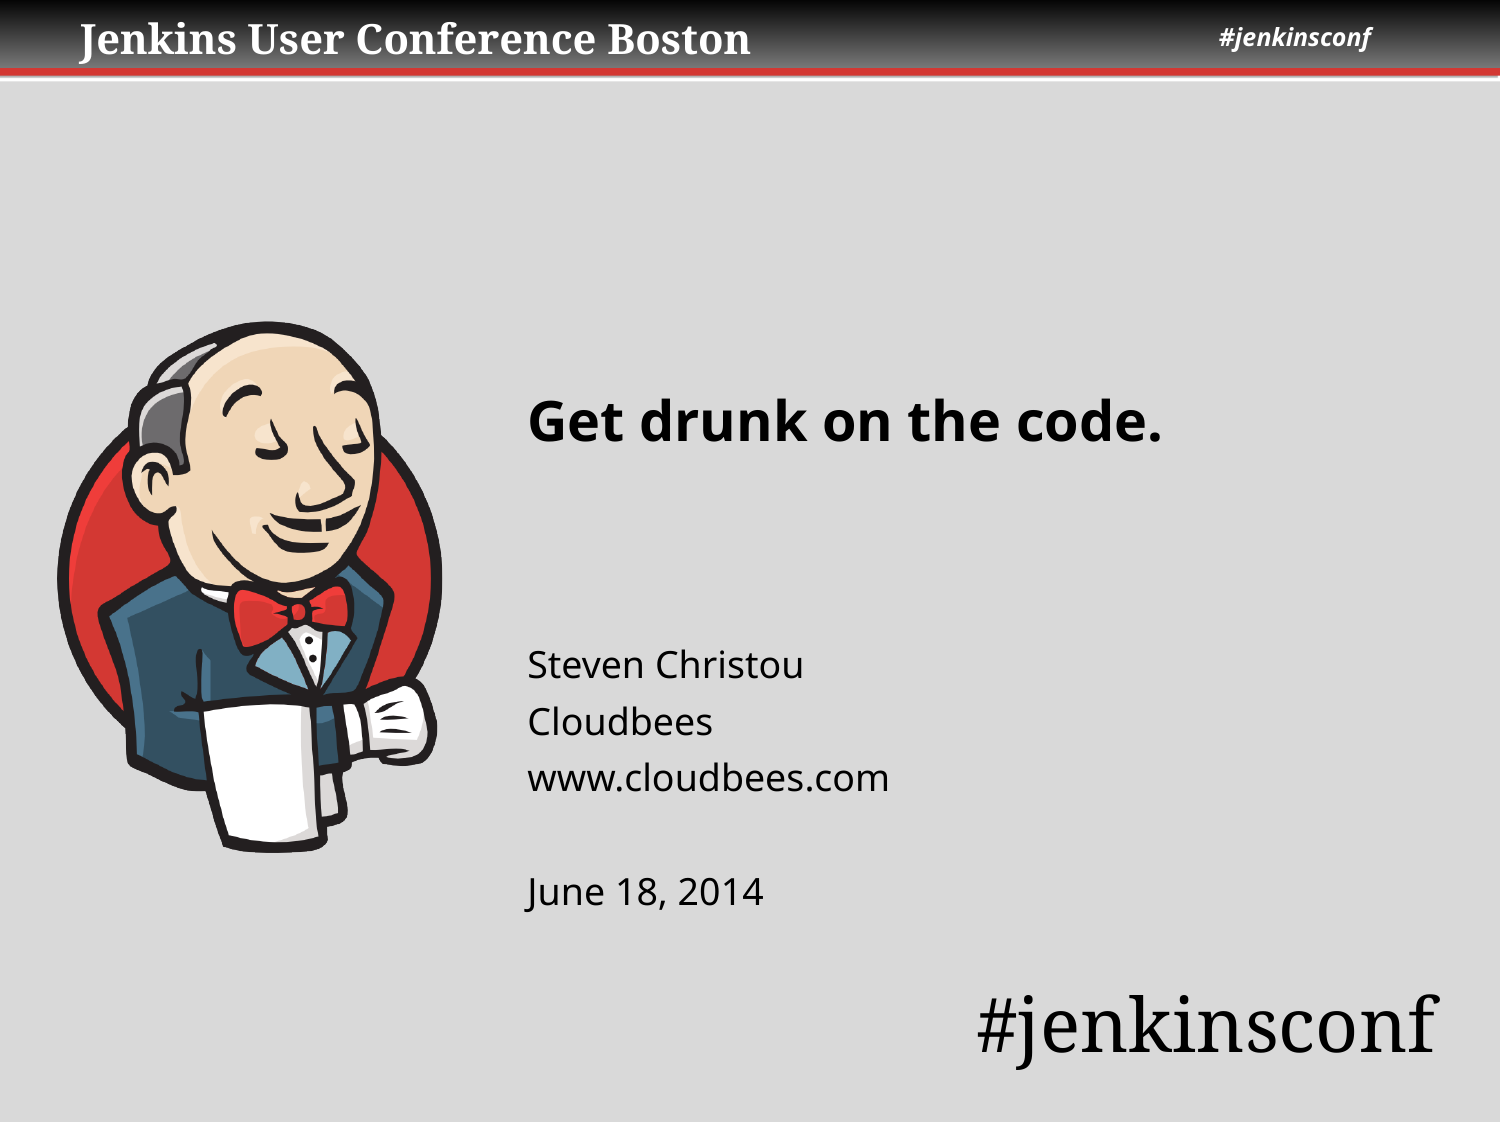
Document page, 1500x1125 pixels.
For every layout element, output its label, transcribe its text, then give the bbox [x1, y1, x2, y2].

text_box #jenkinsconf [961, 970, 1451, 1076]
title Get drunk on the code. [512, 378, 1414, 531]
picture [57, 321, 443, 853]
subtitle Steven Christou Cloudbees www.cloudbees.com June 18, 2014 [512, 633, 1383, 867]
